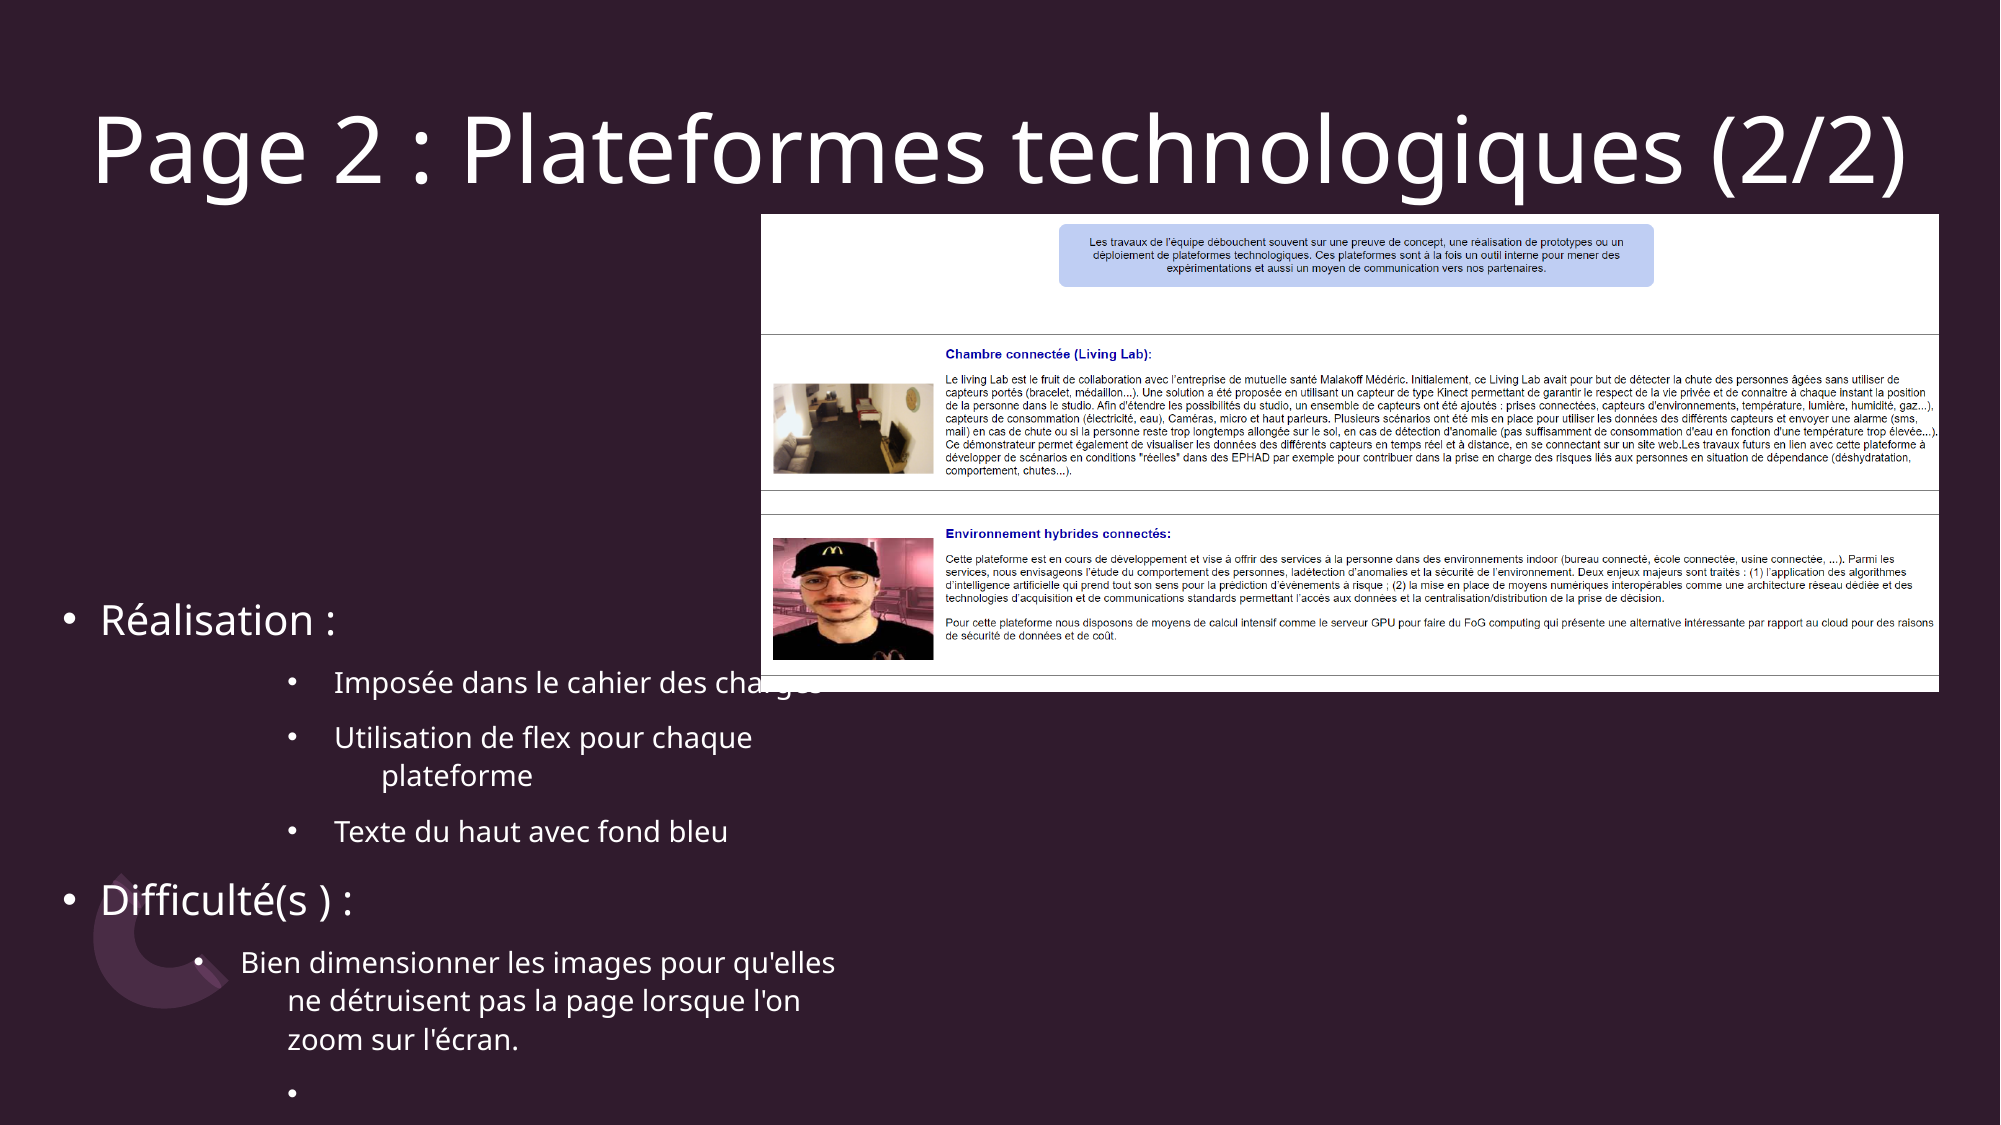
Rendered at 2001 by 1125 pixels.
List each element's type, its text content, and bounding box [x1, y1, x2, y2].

picture [761, 214, 1939, 692]
text_box Réalisation : Imposée dans le cahier des charges Utilisation de flex pour chaque plateforme Texte du haut avec fond bleu Difficulté(s ) : Bien dimensionner les images pour qu'elles ne détruisent pas la page lorsque l'on zoom sur l'écran. [62, 588, 870, 1125]
title Page 2 : Plateformes technologiques (2/2) [90, 90, 1910, 309]
